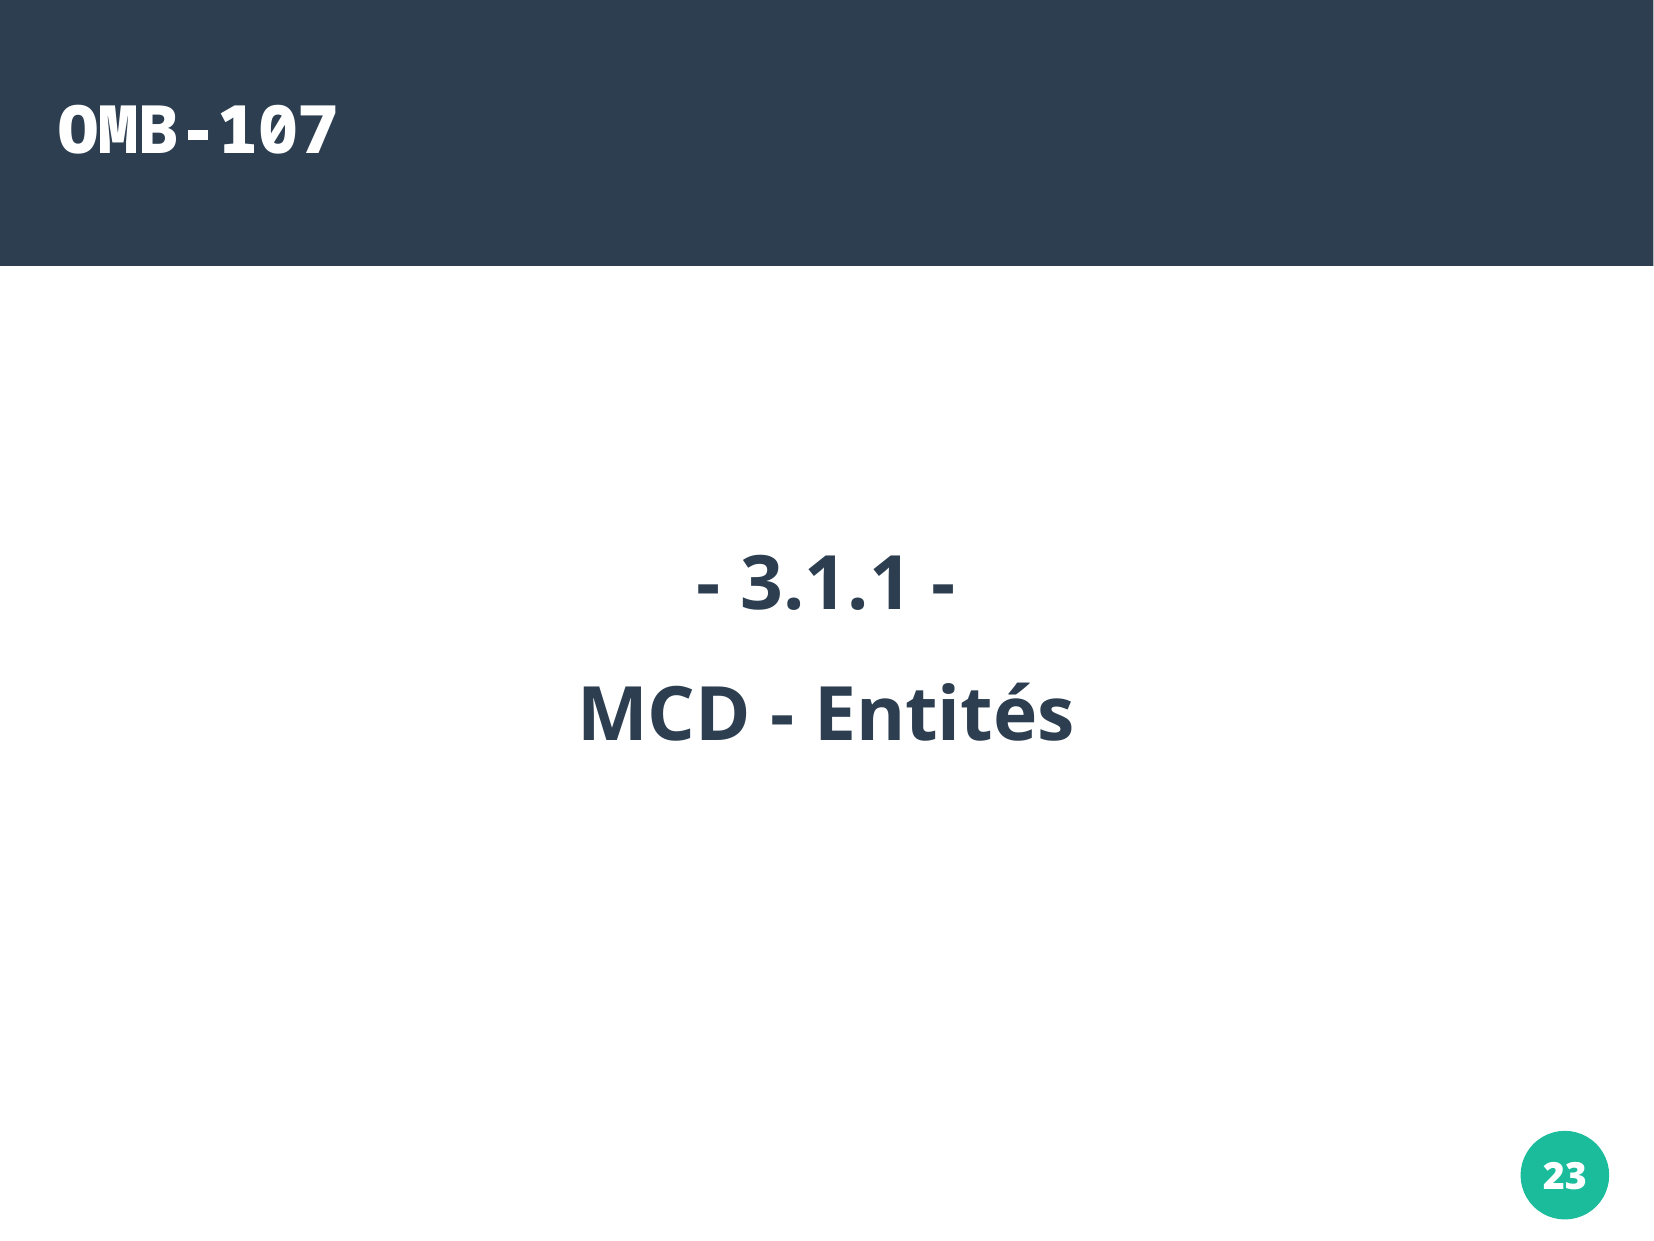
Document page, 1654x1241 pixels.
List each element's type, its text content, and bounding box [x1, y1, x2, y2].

list - 3.1.1 - MCD - Entités [0, 265, 1653, 1181]
title OMB-107 [58, 49, 1595, 207]
